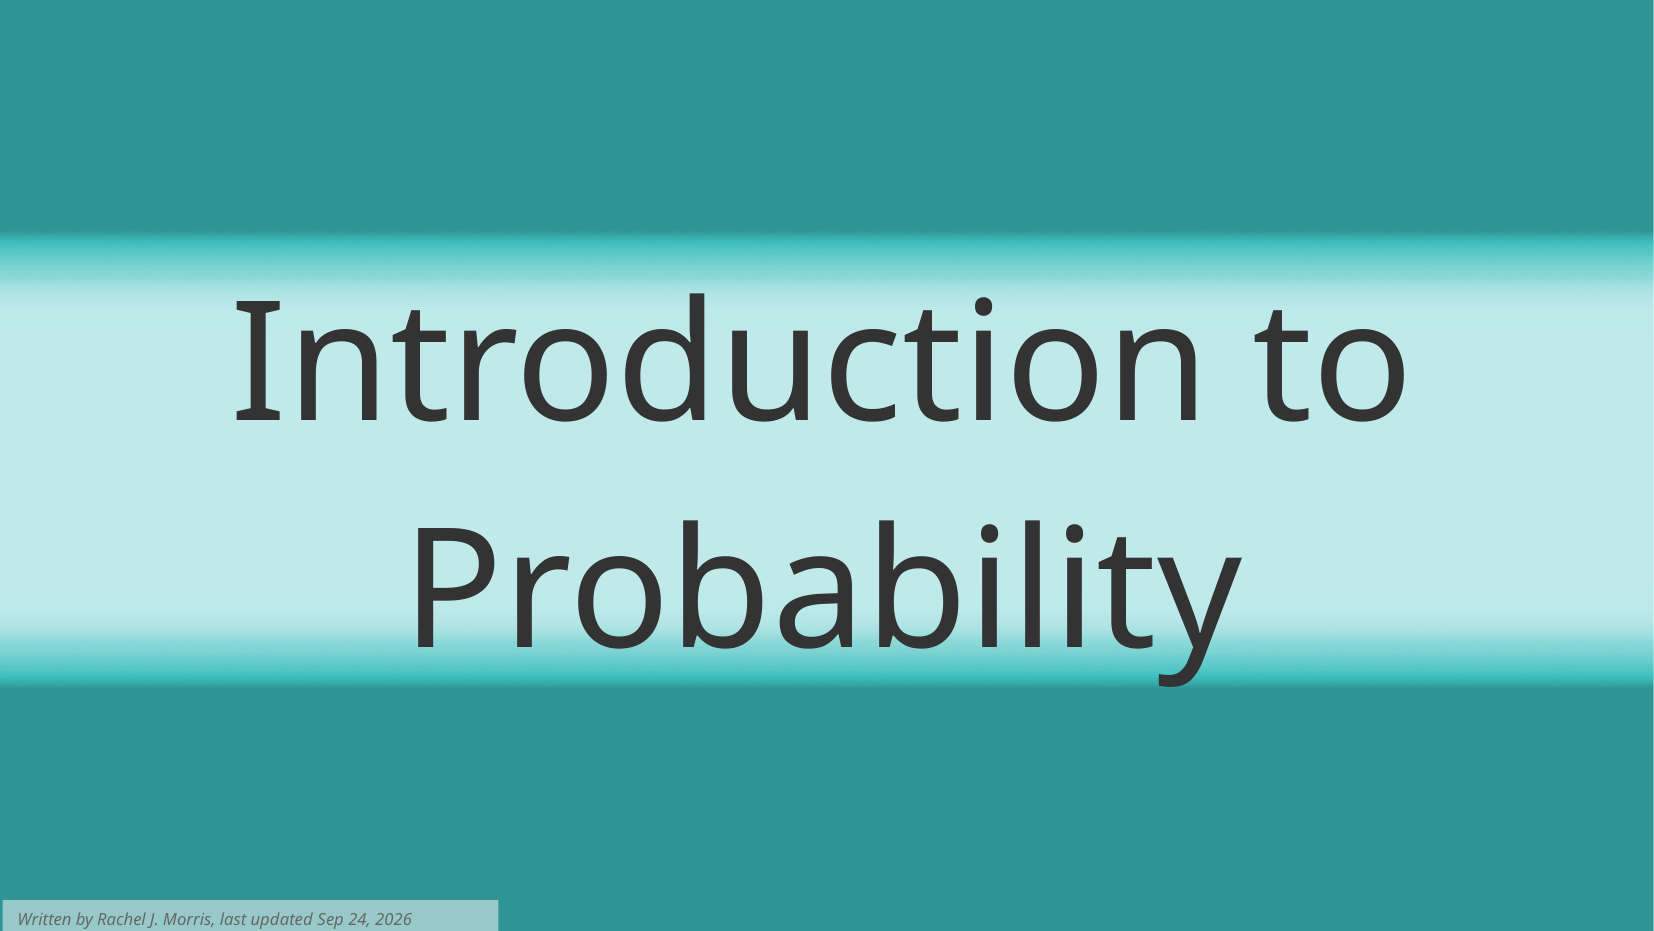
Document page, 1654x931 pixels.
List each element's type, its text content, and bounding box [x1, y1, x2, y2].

picture [0, 0, 1654, 931]
title Introduction to Probability [64, 60, 1582, 879]
text_box Written by Rachel J. Morris, last updated Feb 19, 2018 [2, 900, 499, 931]
